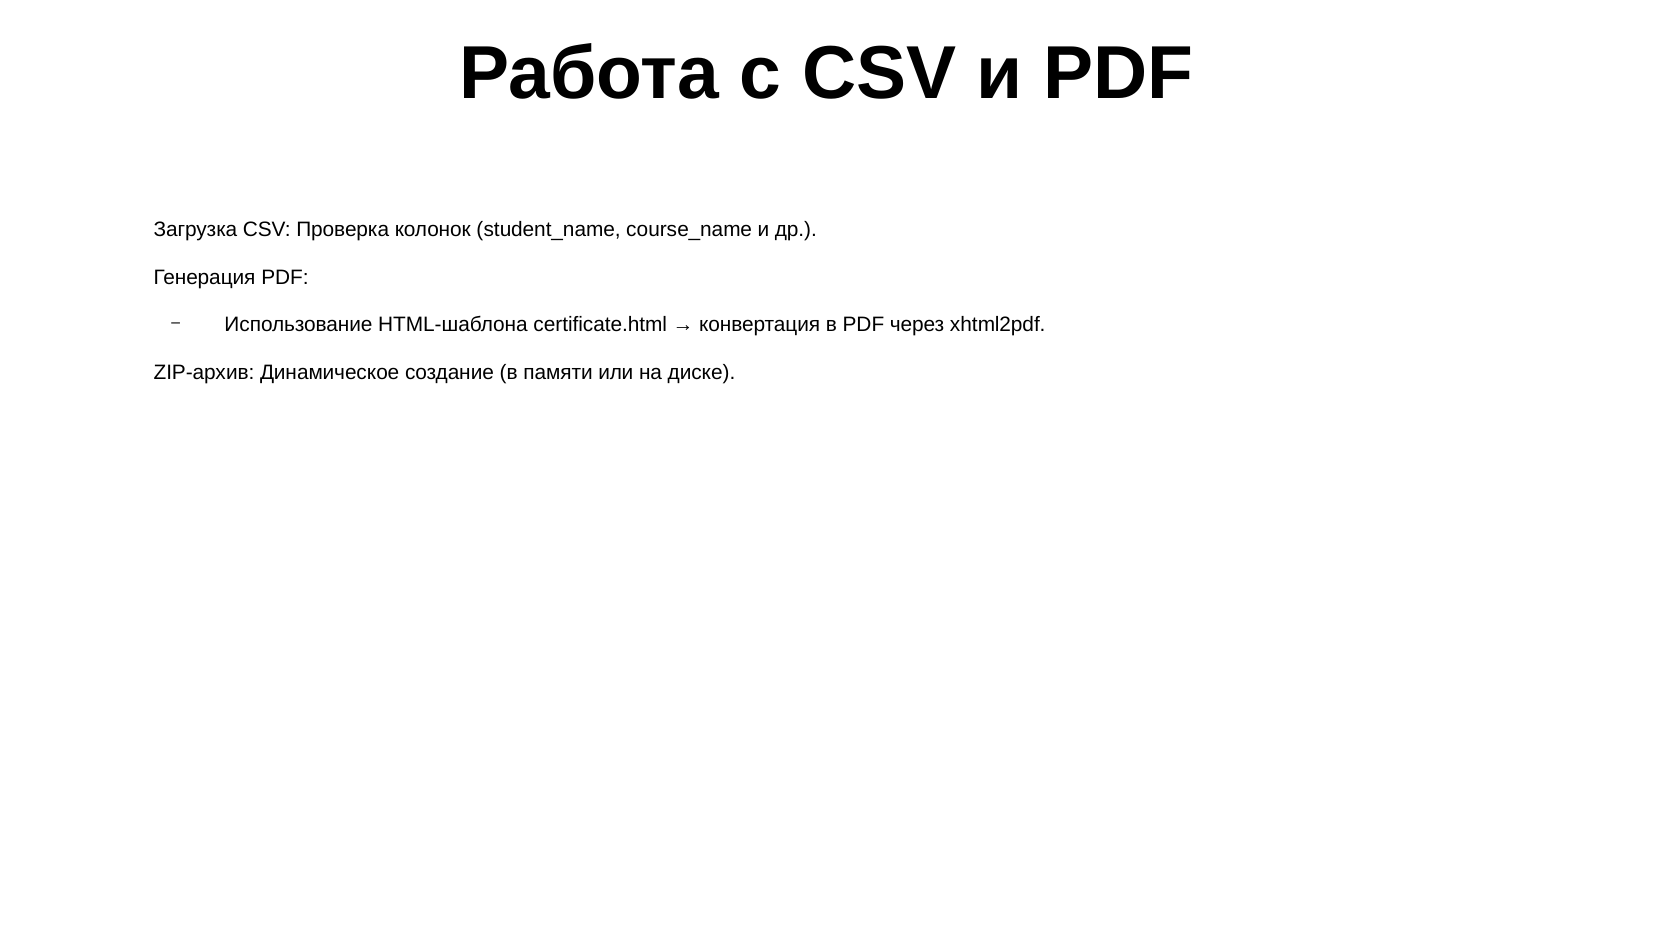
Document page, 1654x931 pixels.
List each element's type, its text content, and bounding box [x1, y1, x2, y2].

list Загрузка CSV: Проверка колонок (student_name, course_name и др.). Генерация PDF: Использование HTML-шаблона certificate.html → конвертация в PDF через xhtml2pdf. ZIP-архив: Динамическое создание (в памяти или на диске). [82, 217, 1571, 758]
title Работа с CSV и PDF [82, 30, 1571, 199]
